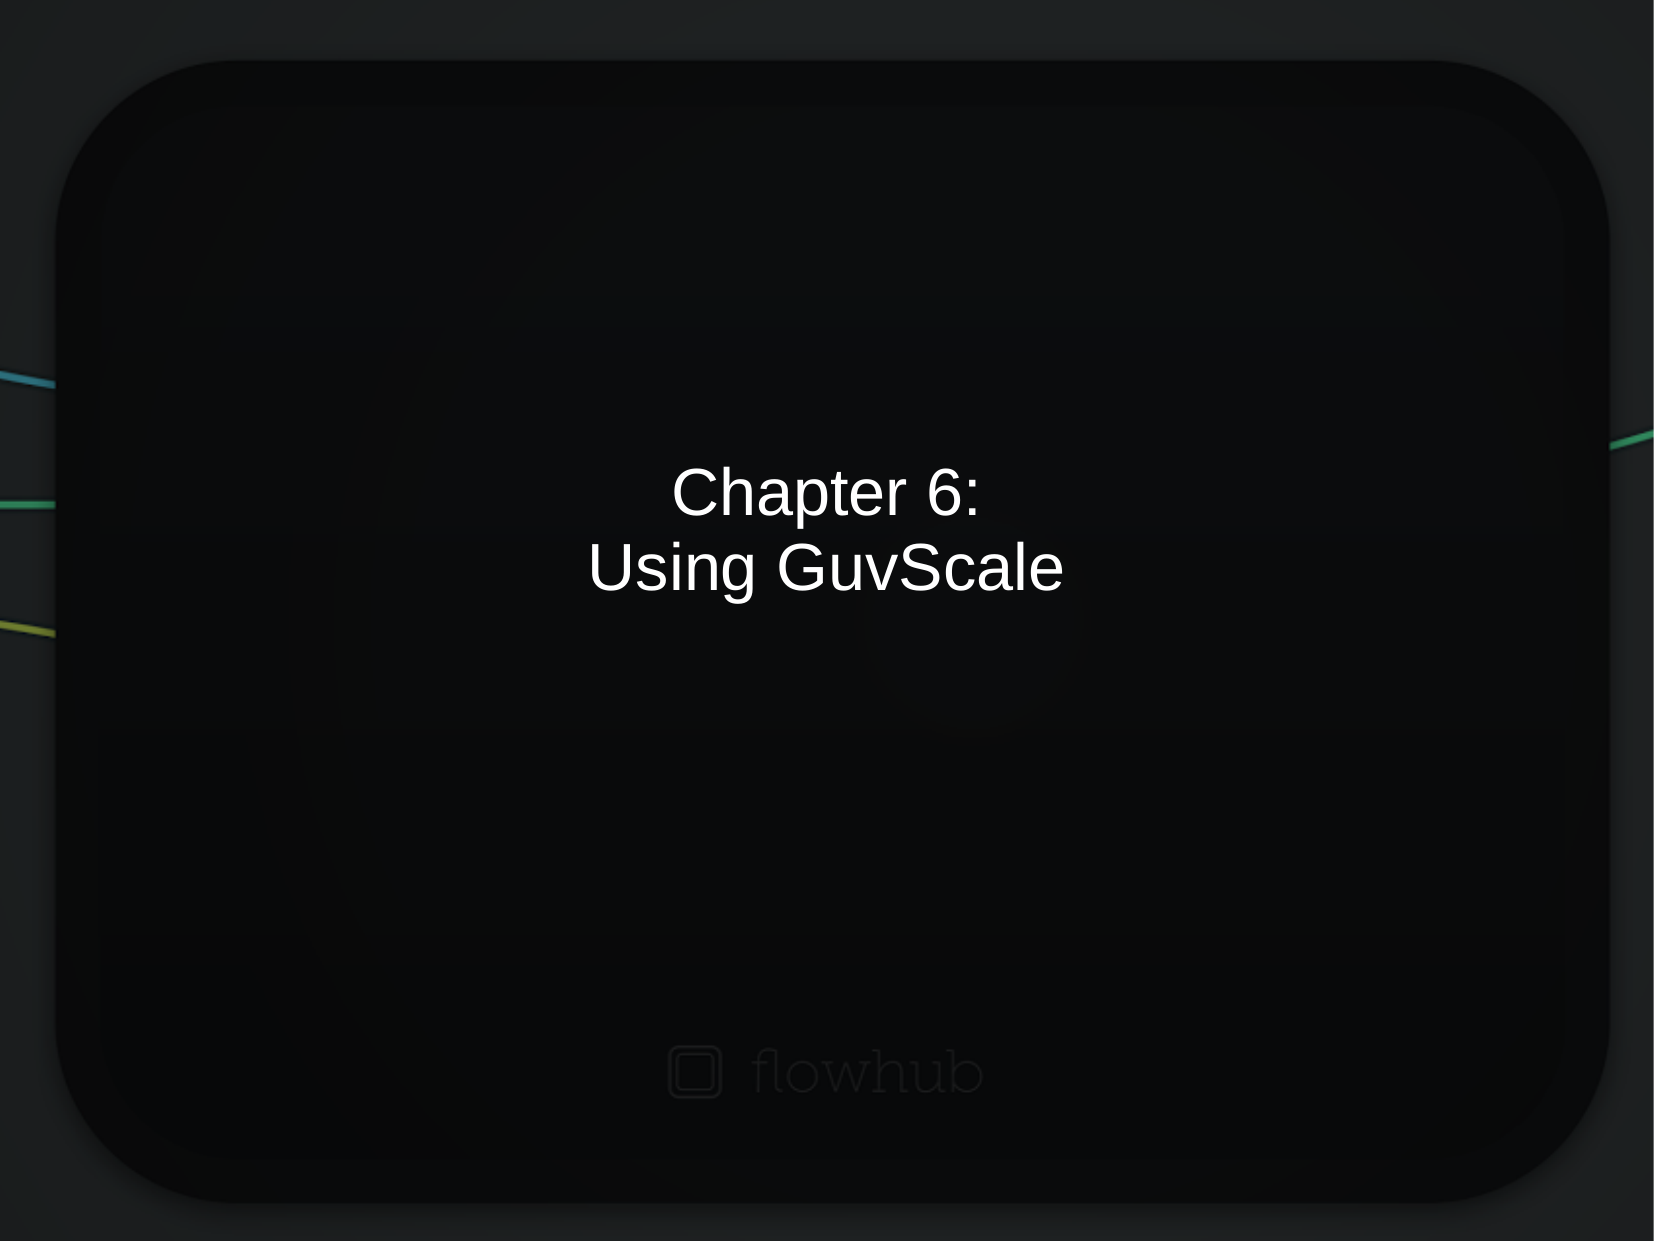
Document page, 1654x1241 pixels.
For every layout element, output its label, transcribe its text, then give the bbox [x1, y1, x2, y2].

picture [0, 0, 1654, 1241]
subtitle Chapter 6: Using GuvScale [82, 49, 1571, 1010]
